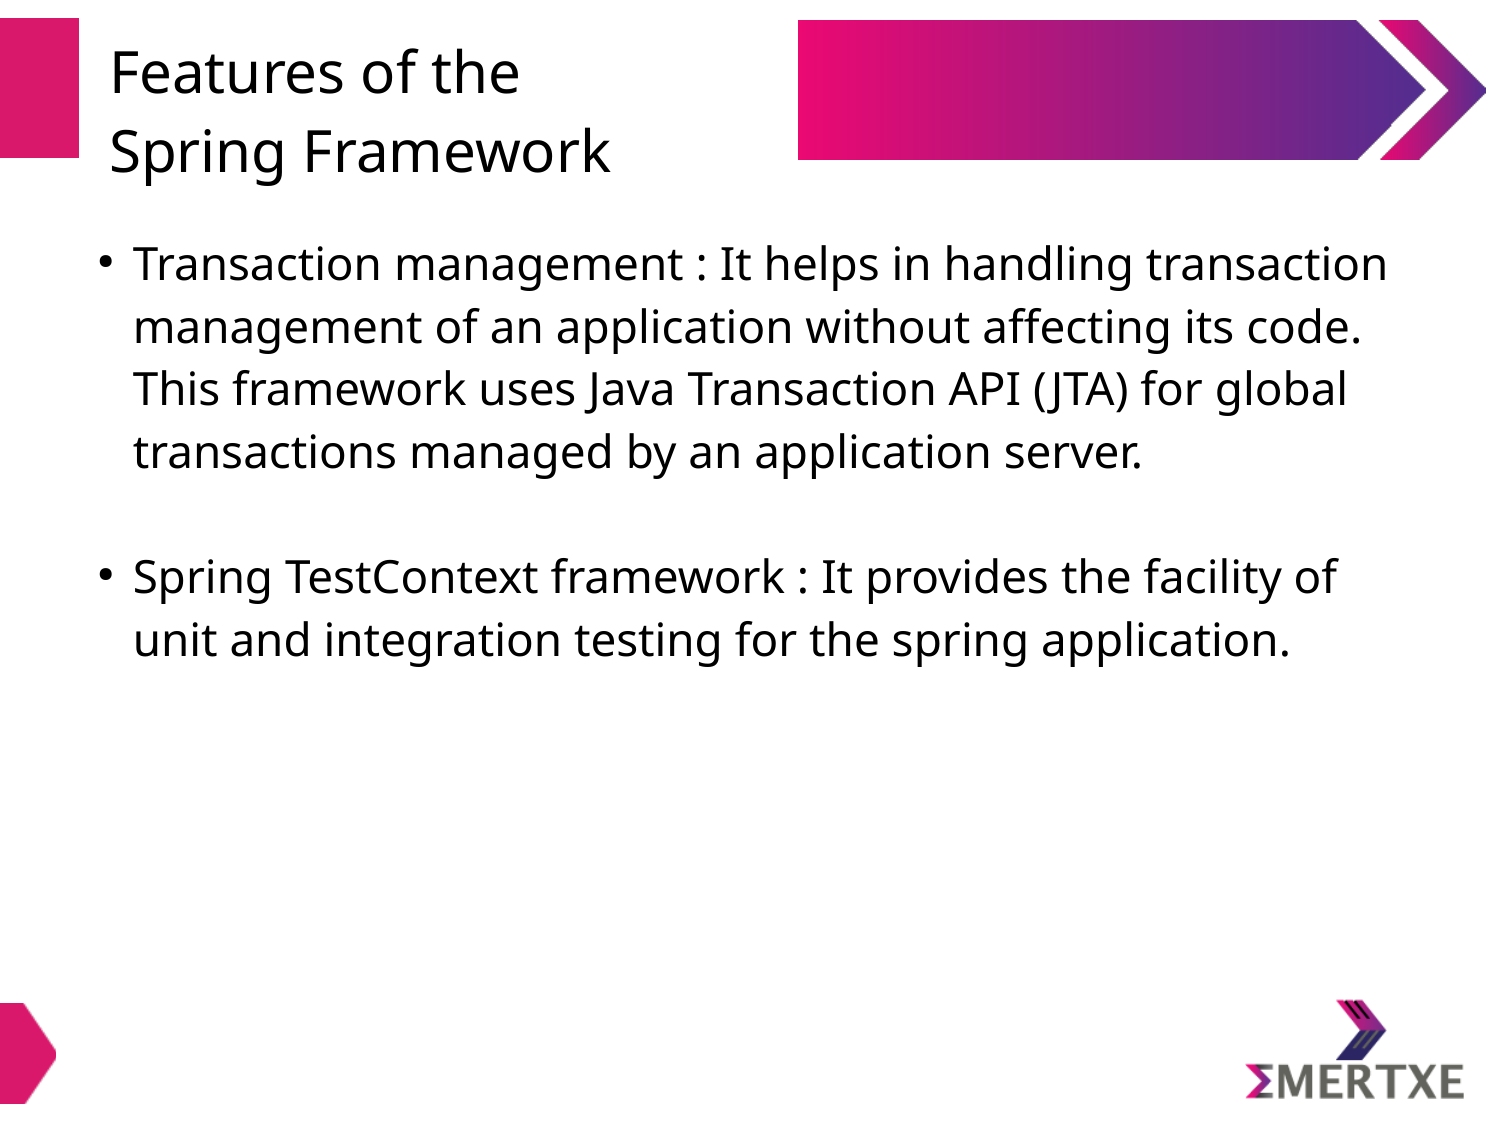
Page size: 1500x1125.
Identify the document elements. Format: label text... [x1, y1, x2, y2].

picture [1245, 996, 1465, 1099]
text_box Transaction management : It helps in handling transaction management of an application without affecting its code. This framework uses Java Transaction API (JTA) for global transactions managed by an application server. Spring TestContext framework : It provides the facility of unit and integration testing for the spring application. [82, 224, 1406, 721]
picture [798, 20, 1486, 160]
text_box Features of the Spring Framework [94, 23, 721, 175]
